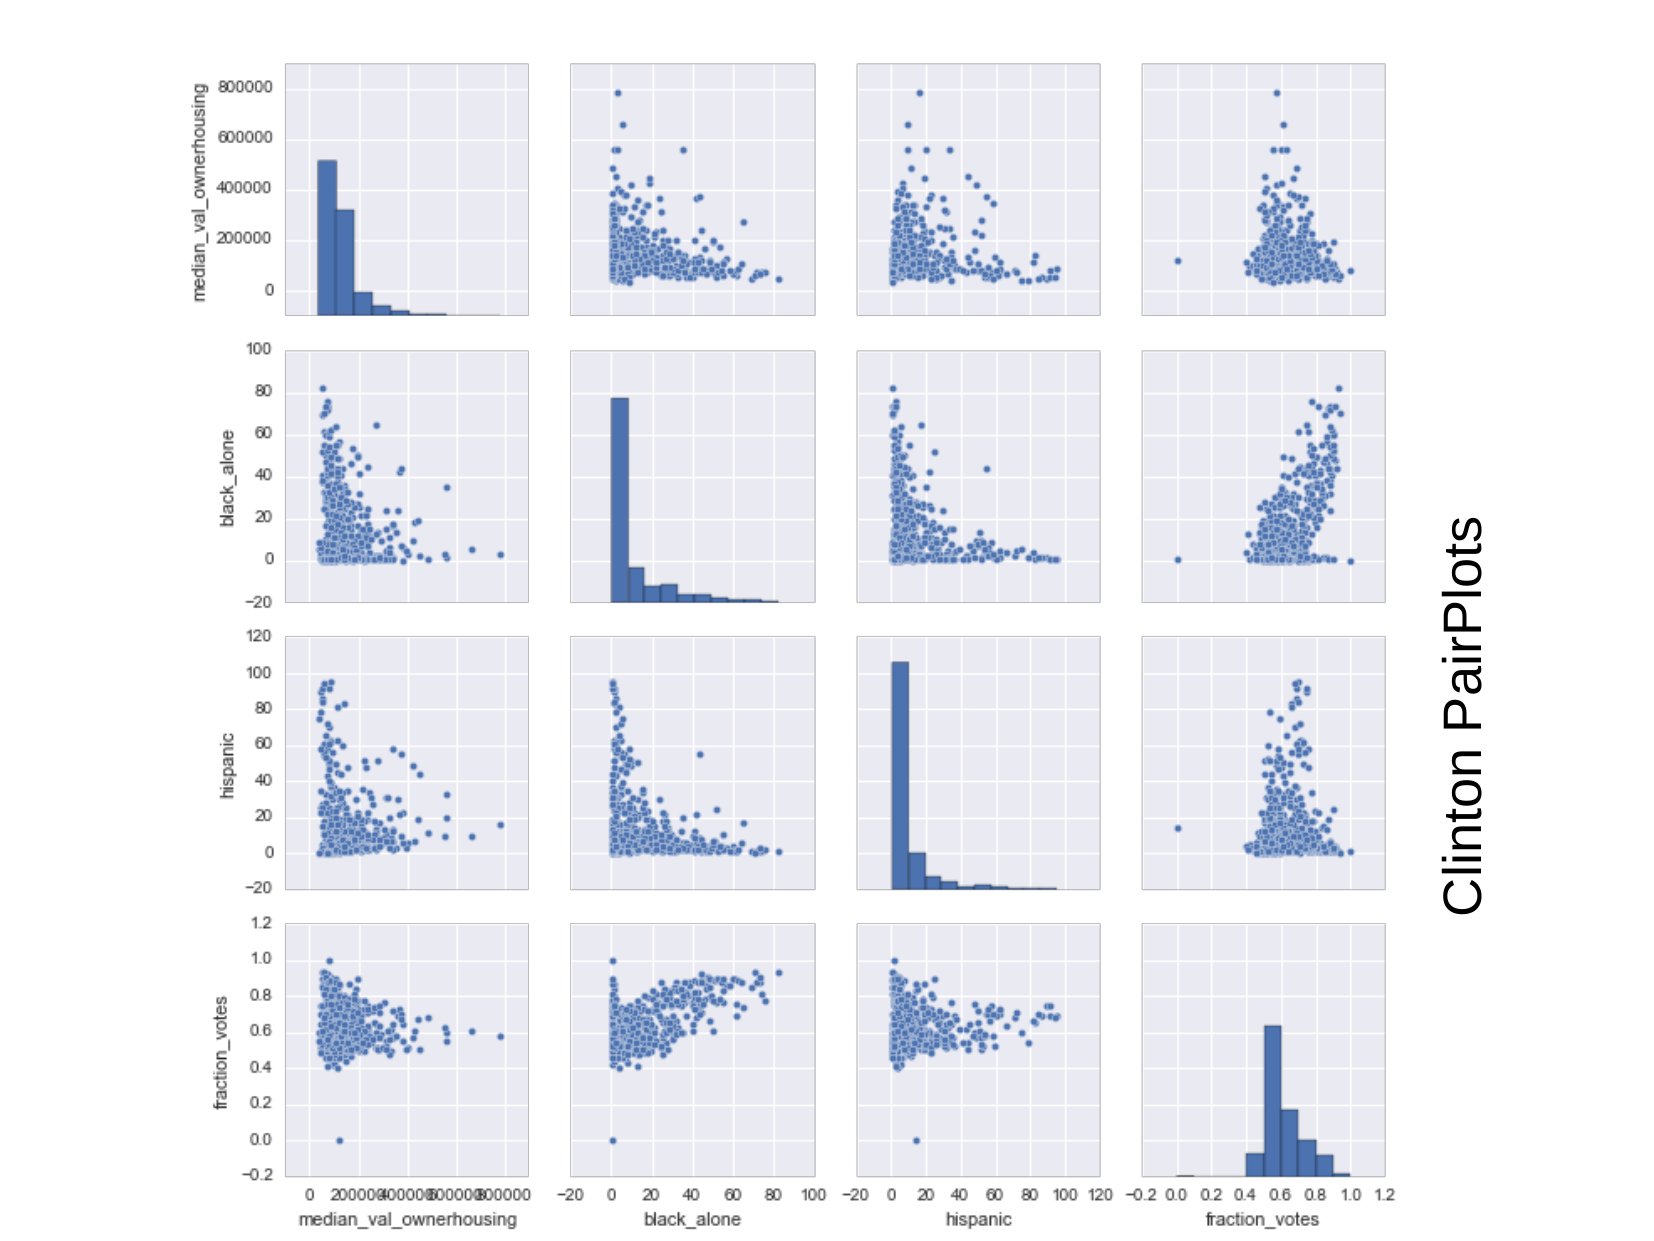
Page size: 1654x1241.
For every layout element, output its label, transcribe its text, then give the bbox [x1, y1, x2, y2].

text_box Clinton PairPlots [1425, 180, 1577, 932]
picture [180, 44, 1409, 1241]
